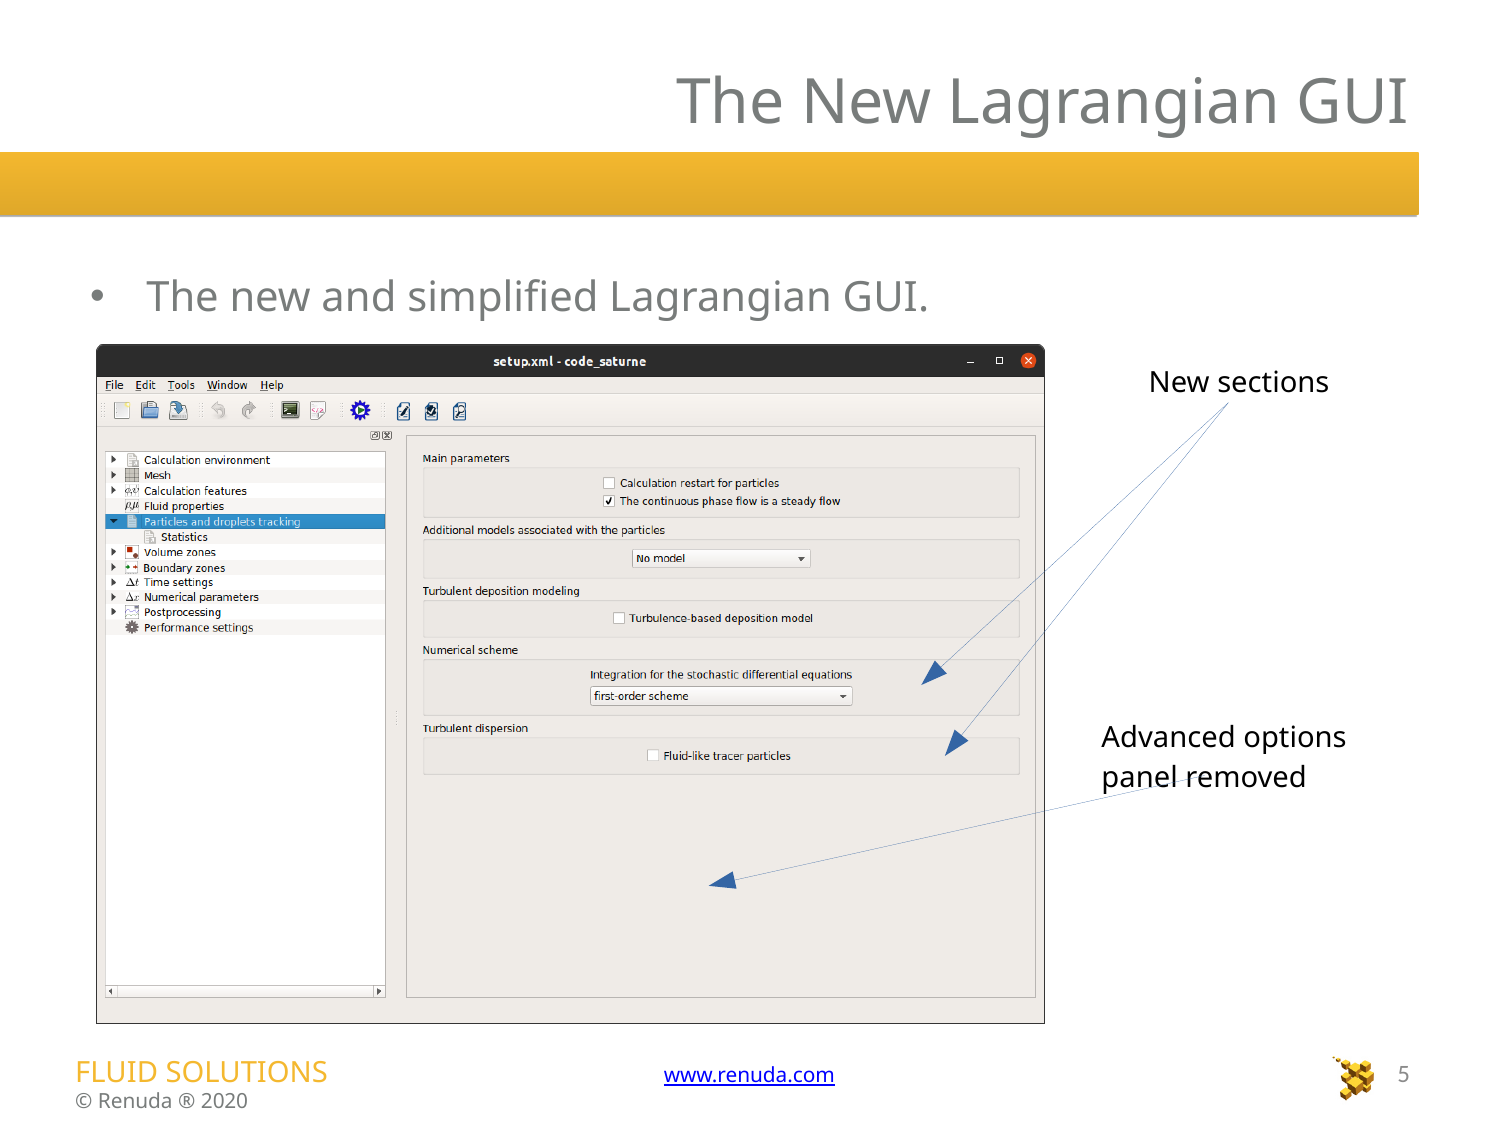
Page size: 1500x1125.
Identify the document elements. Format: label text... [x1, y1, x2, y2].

picture [88, 338, 1052, 1031]
title The New Lagrangian GUI [110, 45, 1425, 153]
text_box New sections [1133, 354, 1441, 396]
slide_number 8 [1074, 1042, 1425, 1103]
text_box Advanced options panel removed [1086, 708, 1394, 776]
list The new and simplified Lagrangian GUI. [75, 262, 1425, 1040]
